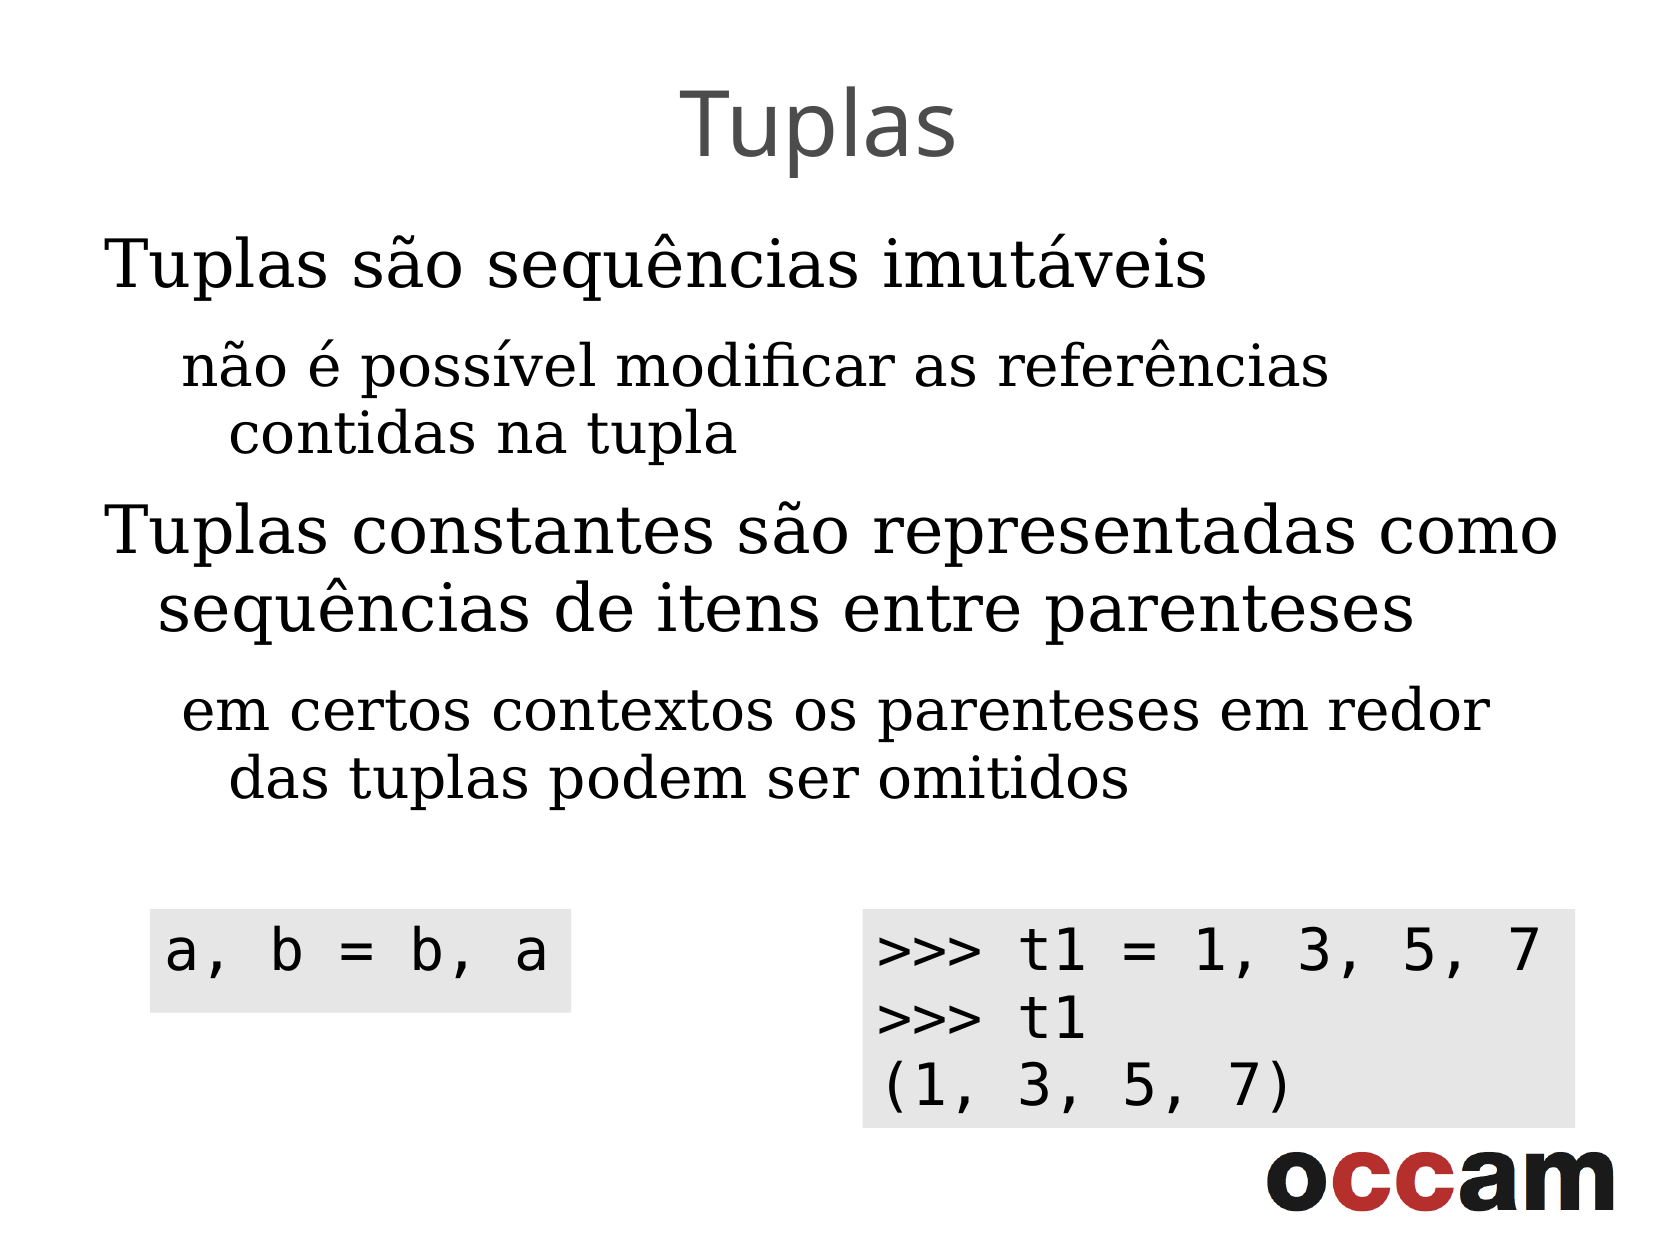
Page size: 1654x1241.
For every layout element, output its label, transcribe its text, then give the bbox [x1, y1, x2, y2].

picture [1237, 1122, 1643, 1241]
text_box a, b = b, a [150, 909, 572, 1013]
title Tuplas [75, 17, 1564, 226]
list Tuplas são sequências imutáveis não é possível modificar as referências contidas na tupla Tuplas constantes são representadas como sequências de itens entre parenteses em certos contextos os parenteses em redor das tuplas podem ser omitidos [86, 225, 1576, 1088]
text_box >>> t1 = 1, 3, 5, 7 >>> t1 (1, 3, 5, 7) [862, 909, 1576, 1128]
